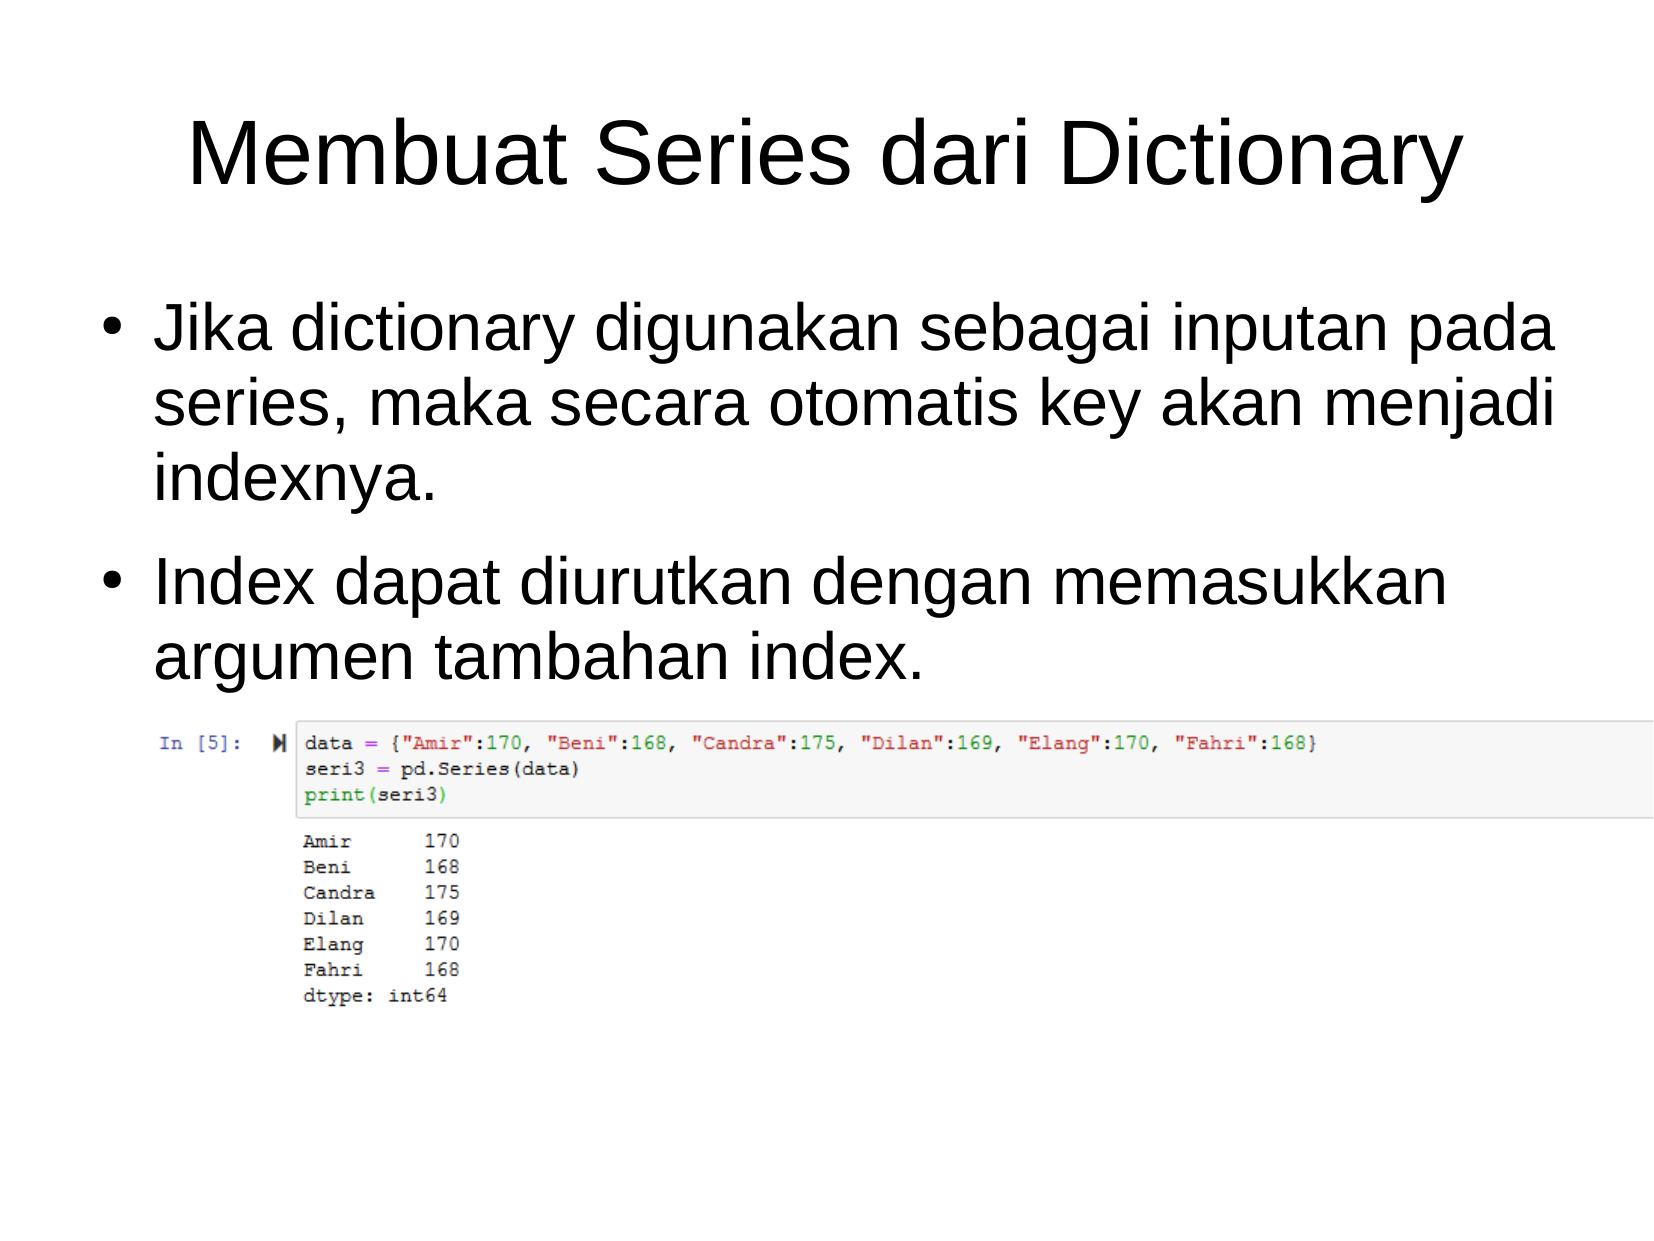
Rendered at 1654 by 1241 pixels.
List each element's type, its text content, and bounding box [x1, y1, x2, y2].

title Membuat Series dari Dictionary [82, 49, 1571, 257]
picture [139, 707, 1654, 1020]
list Jika dictionary digunakan sebagai inputan pada series, maka secara otomatis key akan menjadi indexnya. Index dapat diurutkan dengan memasukkan argumen tambahan index. [82, 290, 1571, 1010]
